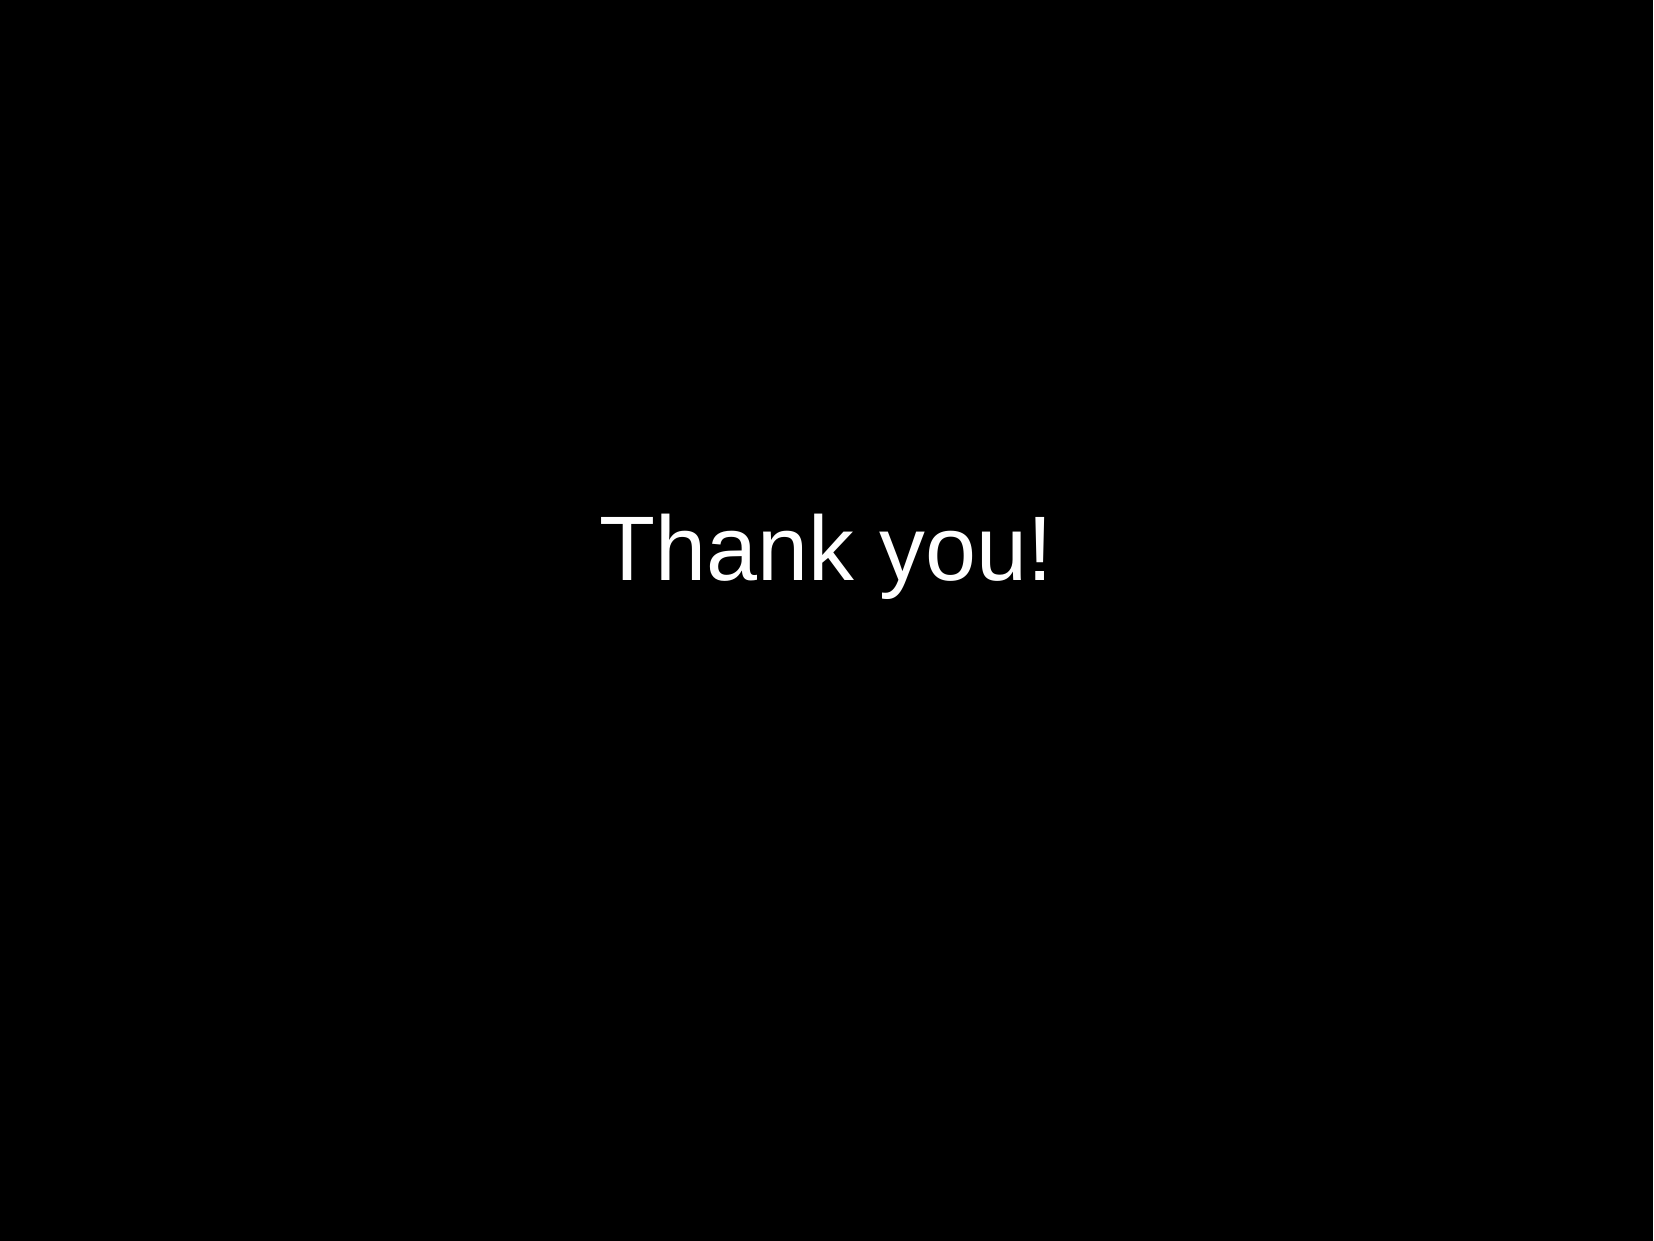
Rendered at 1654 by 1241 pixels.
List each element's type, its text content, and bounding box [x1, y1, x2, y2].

title Thank you! [82, 445, 1571, 653]
